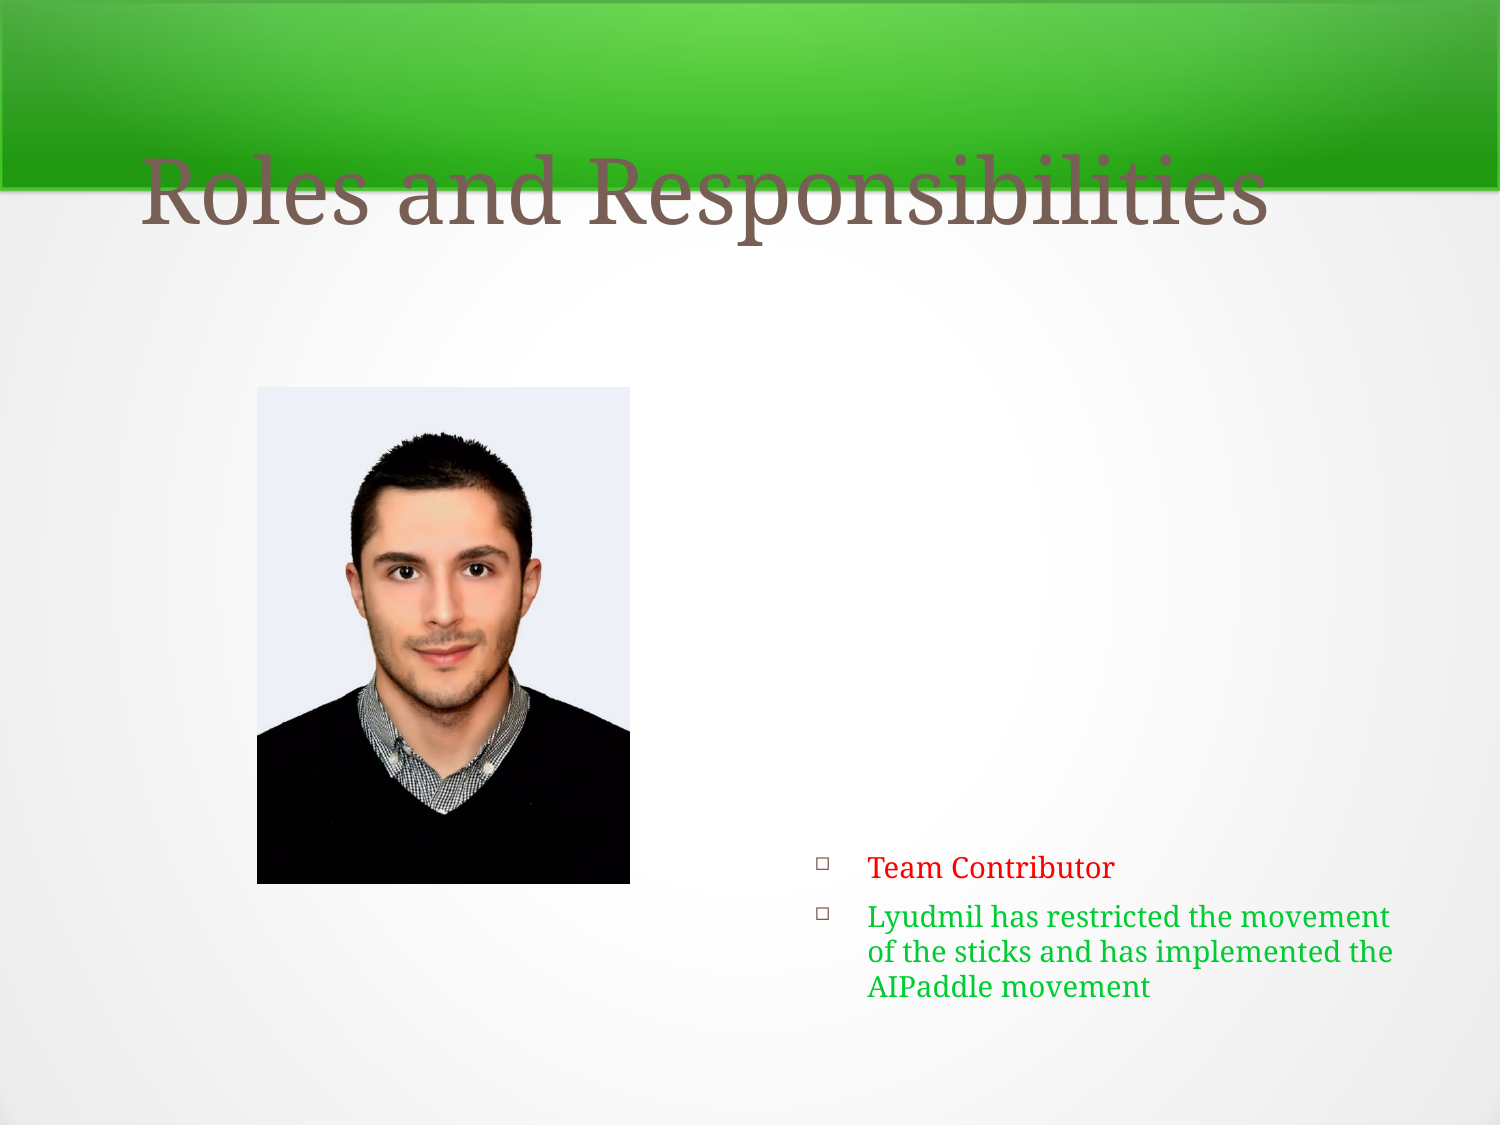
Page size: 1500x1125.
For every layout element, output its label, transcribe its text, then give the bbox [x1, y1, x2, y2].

title Roles and Responsibilities [125, 62, 1438, 250]
picture [257, 387, 630, 884]
list Team Contributor Lyudmil has restricted the movement of the sticks and has implemented the AIPaddle movement [800, 260, 1438, 1011]
